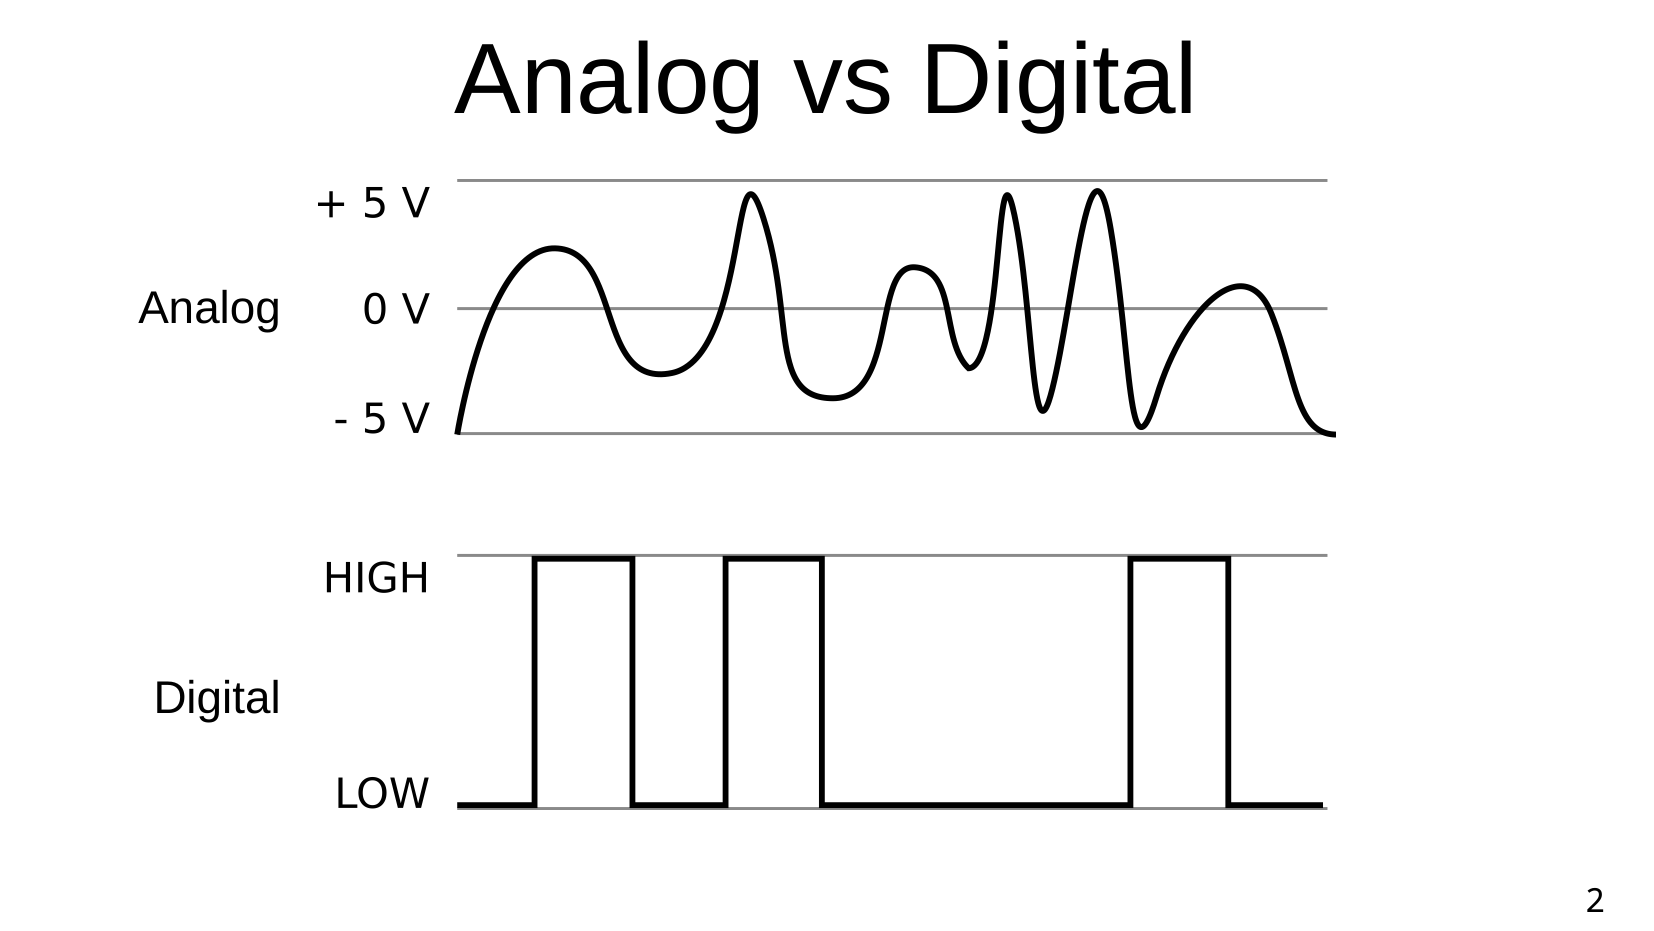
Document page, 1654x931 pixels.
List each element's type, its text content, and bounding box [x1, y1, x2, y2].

picture [318, 179, 1336, 811]
text_box Analog [55, 274, 296, 341]
text_box Digital [55, 664, 296, 731]
title Analog vs Digital [82, 1, 1571, 157]
